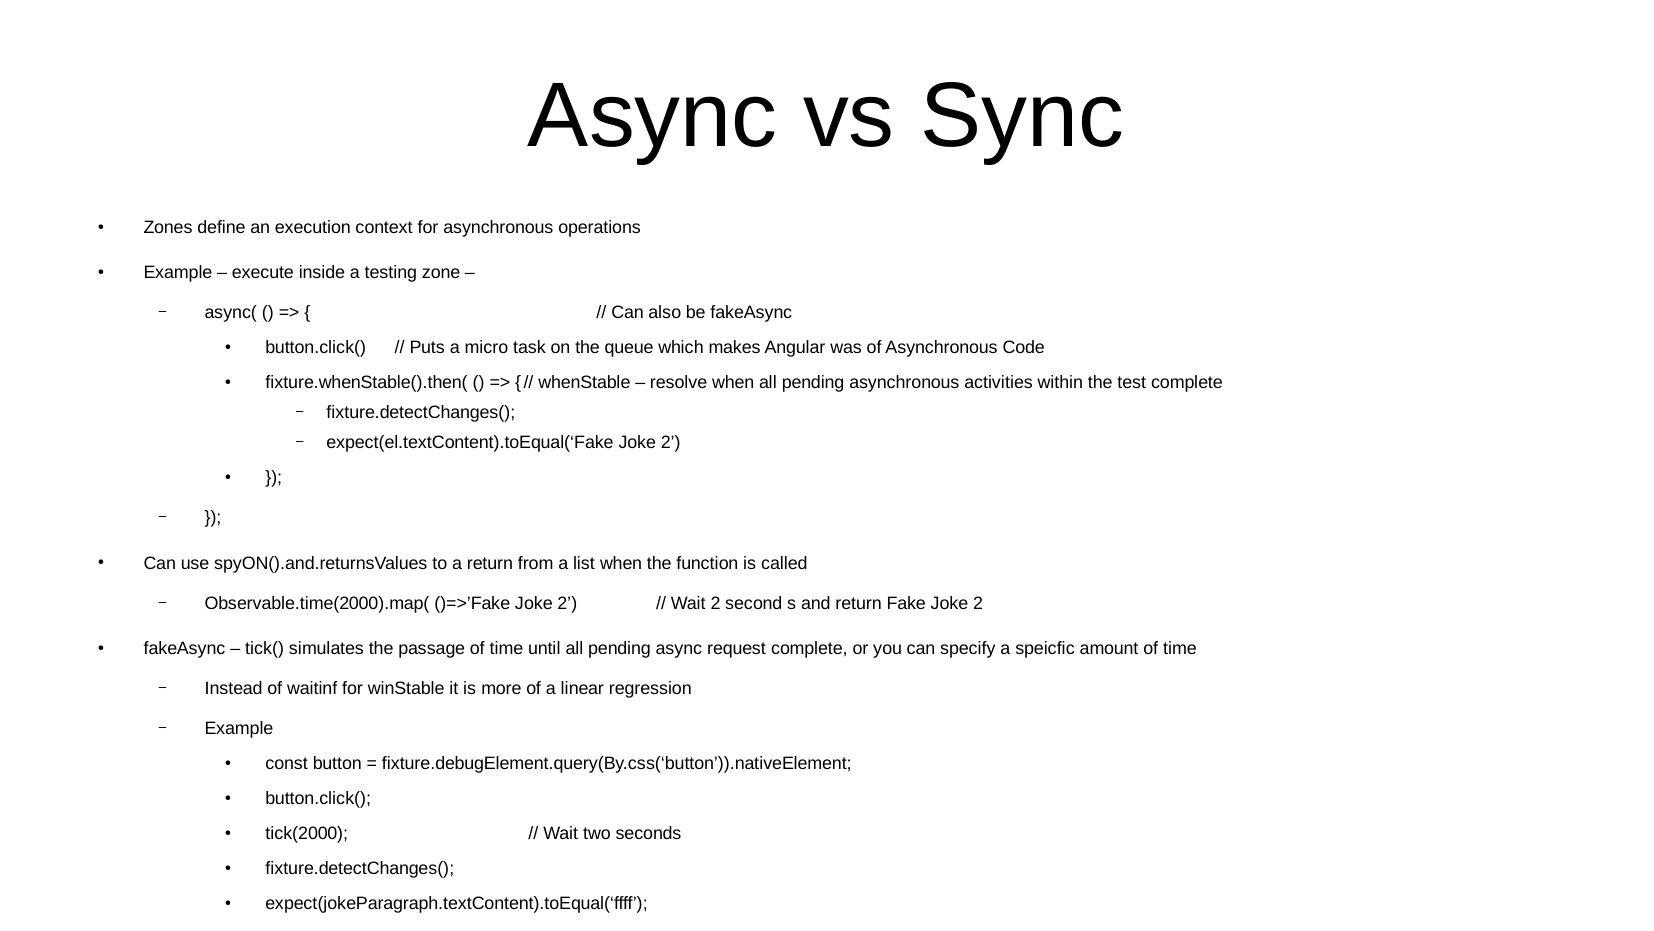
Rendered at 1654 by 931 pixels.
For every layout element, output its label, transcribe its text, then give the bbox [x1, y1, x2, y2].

list Zones define an execution context for asynchronous operations Example – execute inside a testing zone – async( () => { // Can also be fakeAsync button.click() // Puts a micro task on the queue which makes Angular was of Asynchronous Code fixture.whenStable().then( () => { // whenStable – resolve when all pending asynchronous activities within the test complete fixture.detectChanges(); expect(el.textContent).toEqual(‘Fake Joke 2’) }); }); Can use spyON().and.returnsValues to a return from a list when the function is called Observable.time(2000).map( ()=>’Fake Joke 2’) // Wait 2 second s and return Fake Joke 2 fakeAsync – tick() simulates the passage of time until all pending async request complete, or you can specify a speicfic amount of time Instead of waitinf for winStable it is more of a linear regression Example const button = fixture.debugElement.query(By.css(‘button’)).nativeElement; button.click(); tick(2000); // Wait two seconds fixture.detectChanges(); expect(jokeParagraph.textContent).toEqual(‘ffff’); [82, 217, 1636, 916]
title Async vs Sync [82, 37, 1571, 193]
